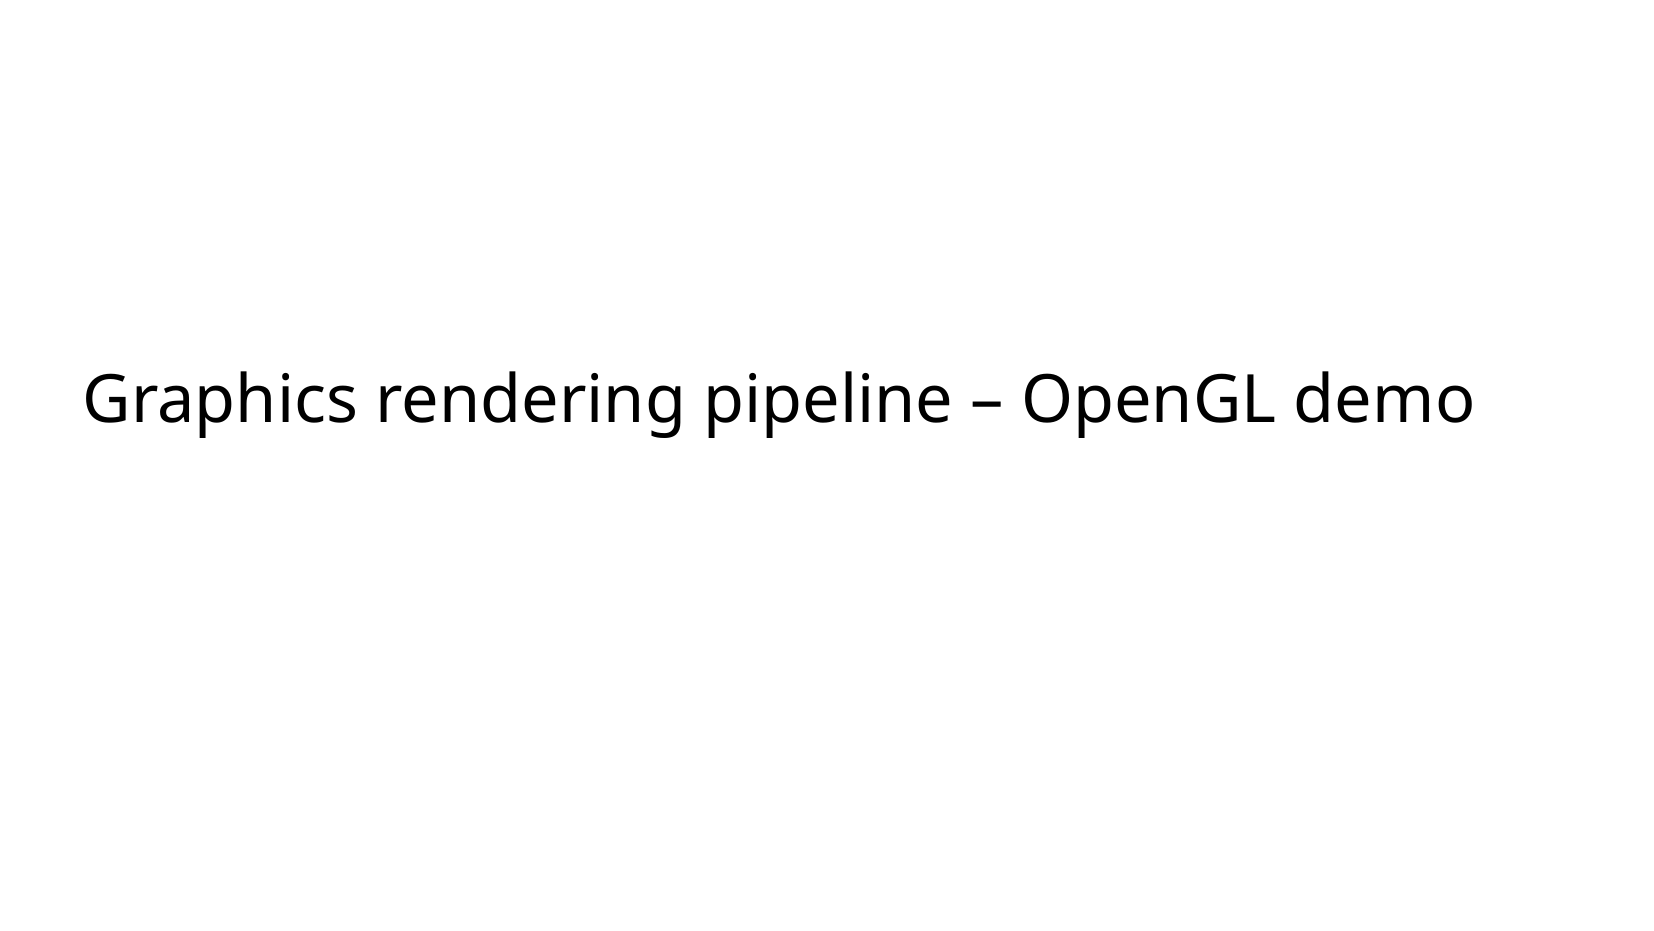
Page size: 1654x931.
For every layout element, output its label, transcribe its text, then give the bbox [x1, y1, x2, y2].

subtitle Graphics rendering pipeline – OpenGL demo [82, 37, 1571, 757]
